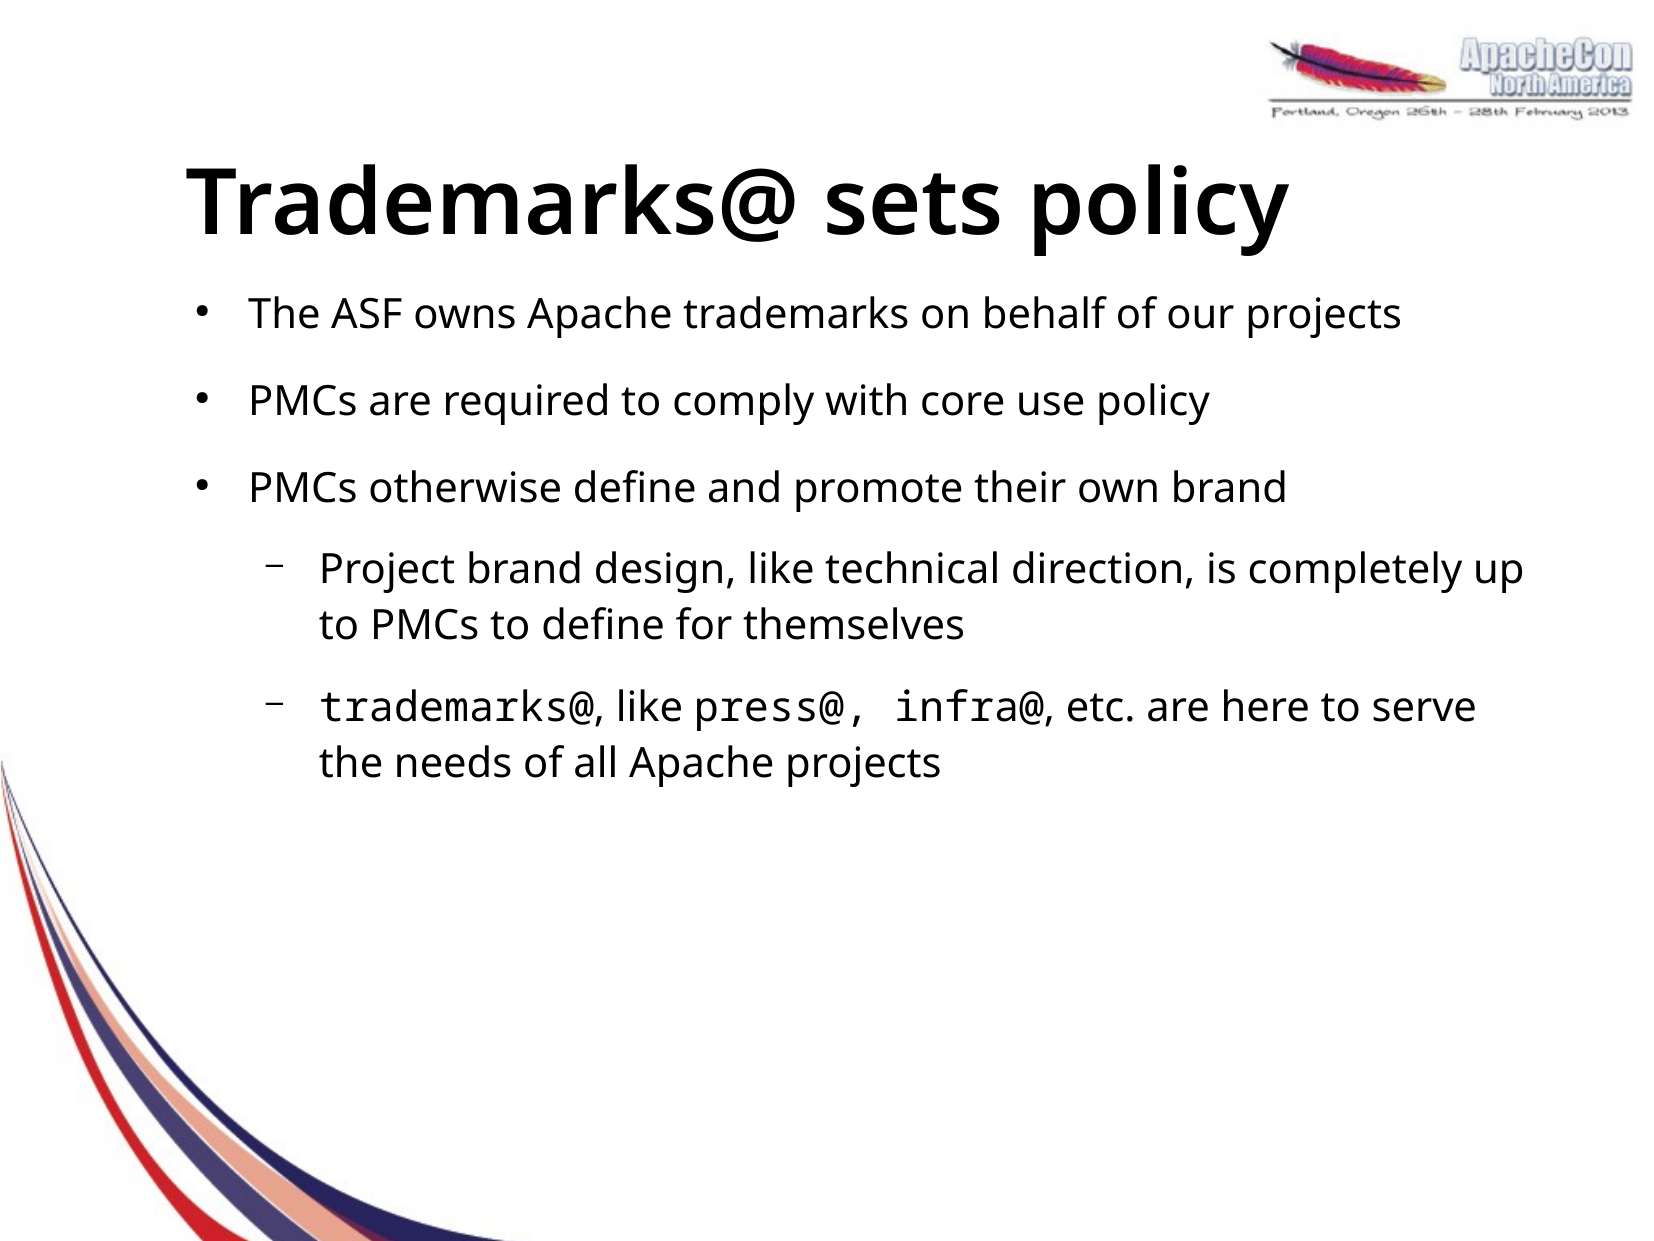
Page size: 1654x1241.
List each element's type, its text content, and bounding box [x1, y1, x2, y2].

picture [0, 0, 1654, 1241]
title Trademarks@ sets policy [177, 134, 1536, 262]
list The ASF owns Apache trademarks on behalf of our projects PMCs are required to comply with core use policy PMCs otherwise define and promote their own brand Project brand design, like technical direction, is completely up to PMCs to define for themselves trademarks@, like press@, infra@, etc. are here to serve the needs of all Apache projects [177, 283, 1536, 1004]
